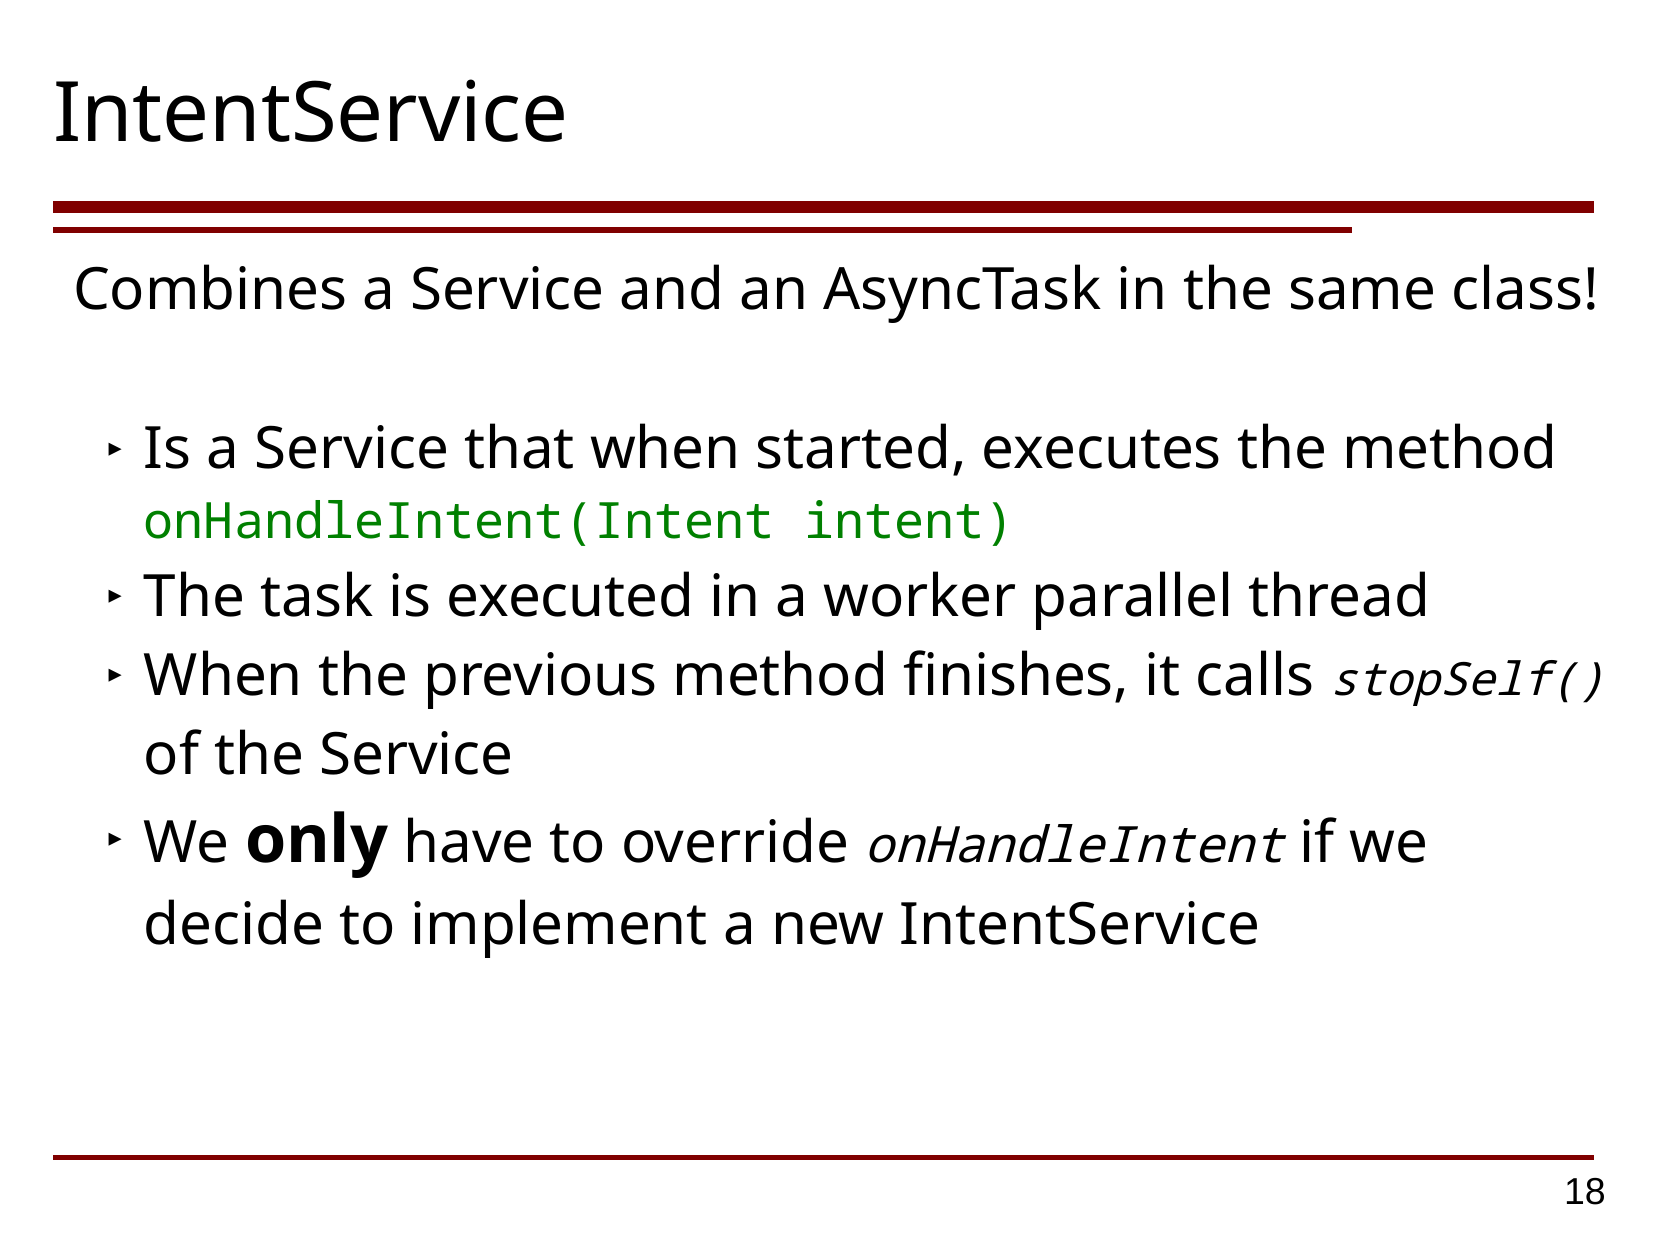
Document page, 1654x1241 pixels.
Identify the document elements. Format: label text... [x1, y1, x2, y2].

text_box <number> [35, 1163, 1654, 1221]
subtitle IntentService [53, 48, 1542, 172]
text_box Combines a Service and an AsyncTask in the same class! Is a Service that when started, executes the method onHandleIntent(Intent intent) The task is executed in a worker parallel thread When the previous method finishes, it calls stopSelf() of the Service We only have to override onHandleIntent if we decide to implement a new IntentService [58, 240, 1590, 1152]
